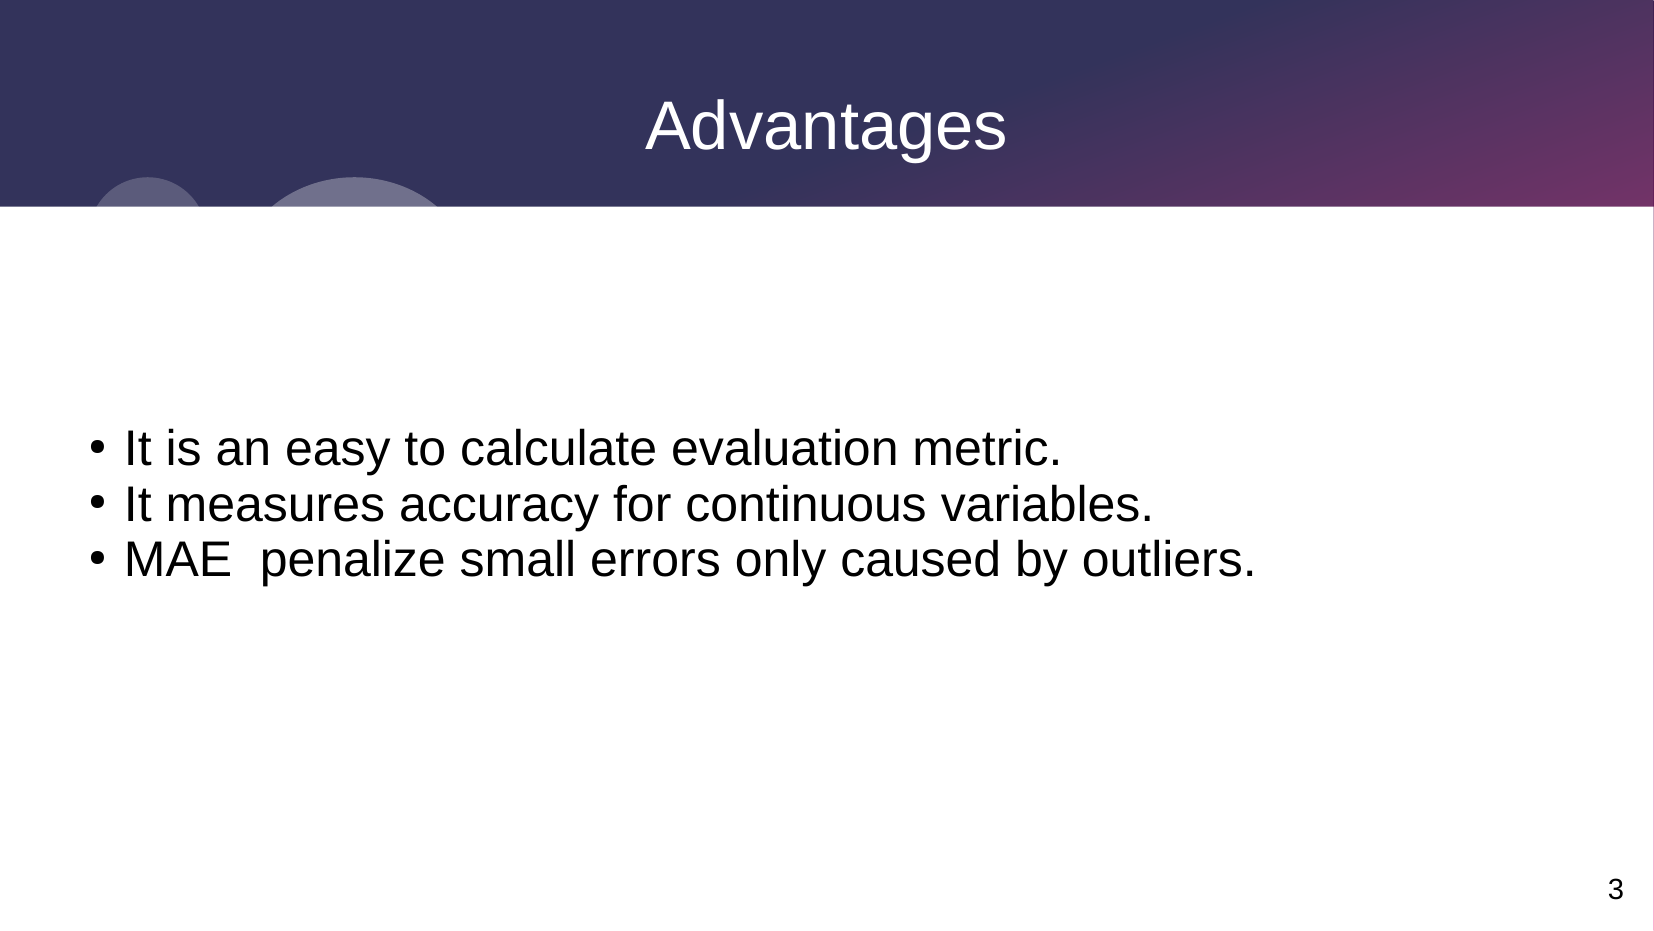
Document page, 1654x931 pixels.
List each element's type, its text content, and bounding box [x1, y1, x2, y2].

subtitle It is an easy to calculate evaluation metric. It measures accuracy for continuous variables. MAE penalize small errors only caused by outliers. [88, 236, 1565, 827]
title Advantages [88, 44, 1565, 207]
